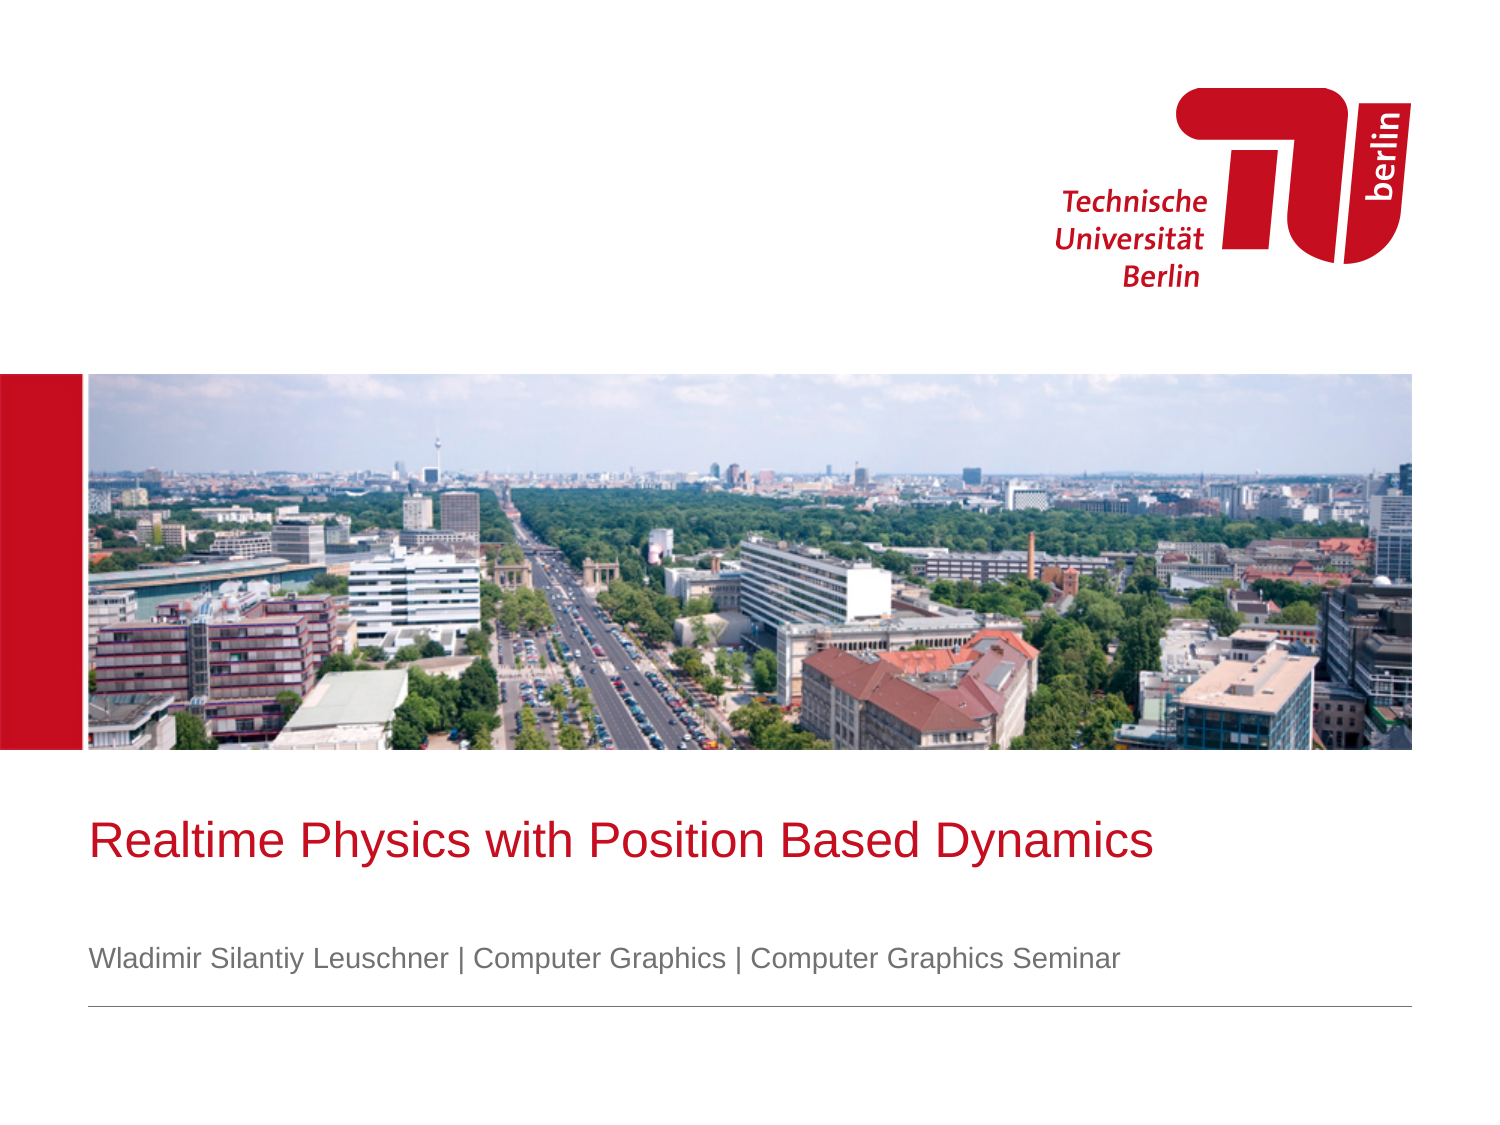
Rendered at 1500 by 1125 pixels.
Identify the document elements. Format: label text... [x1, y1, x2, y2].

title Realtime Physics with Position Based Dynamics [88, 805, 1411, 868]
subtitle Wladimir Silantiy Leuschner | Computer Graphics | Computer Graphics Seminar [88, 928, 1411, 975]
picture [1056, 88, 1411, 287]
picture [0, 374, 1412, 750]
